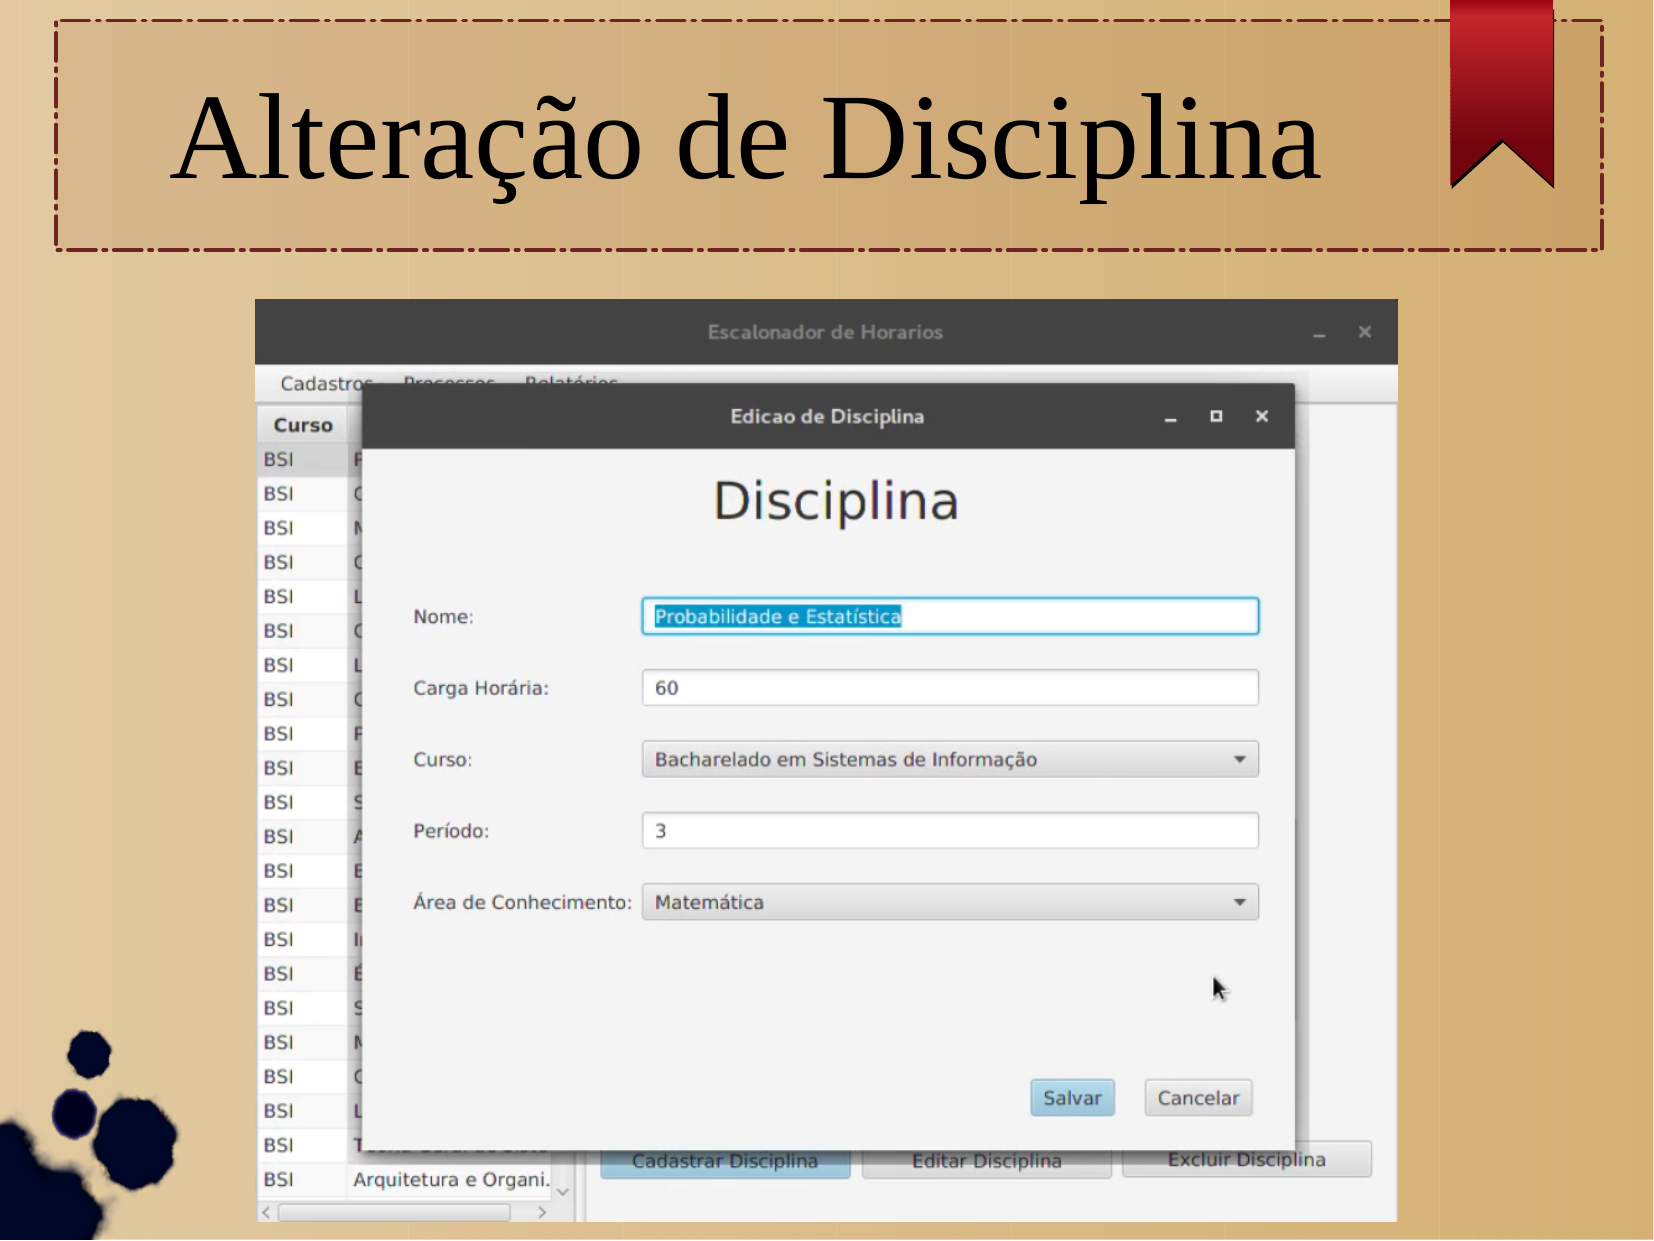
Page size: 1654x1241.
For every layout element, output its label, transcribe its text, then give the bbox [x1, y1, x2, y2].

picture [255, 299, 1398, 1222]
title Alteração de Disciplina [82, 47, 1412, 229]
